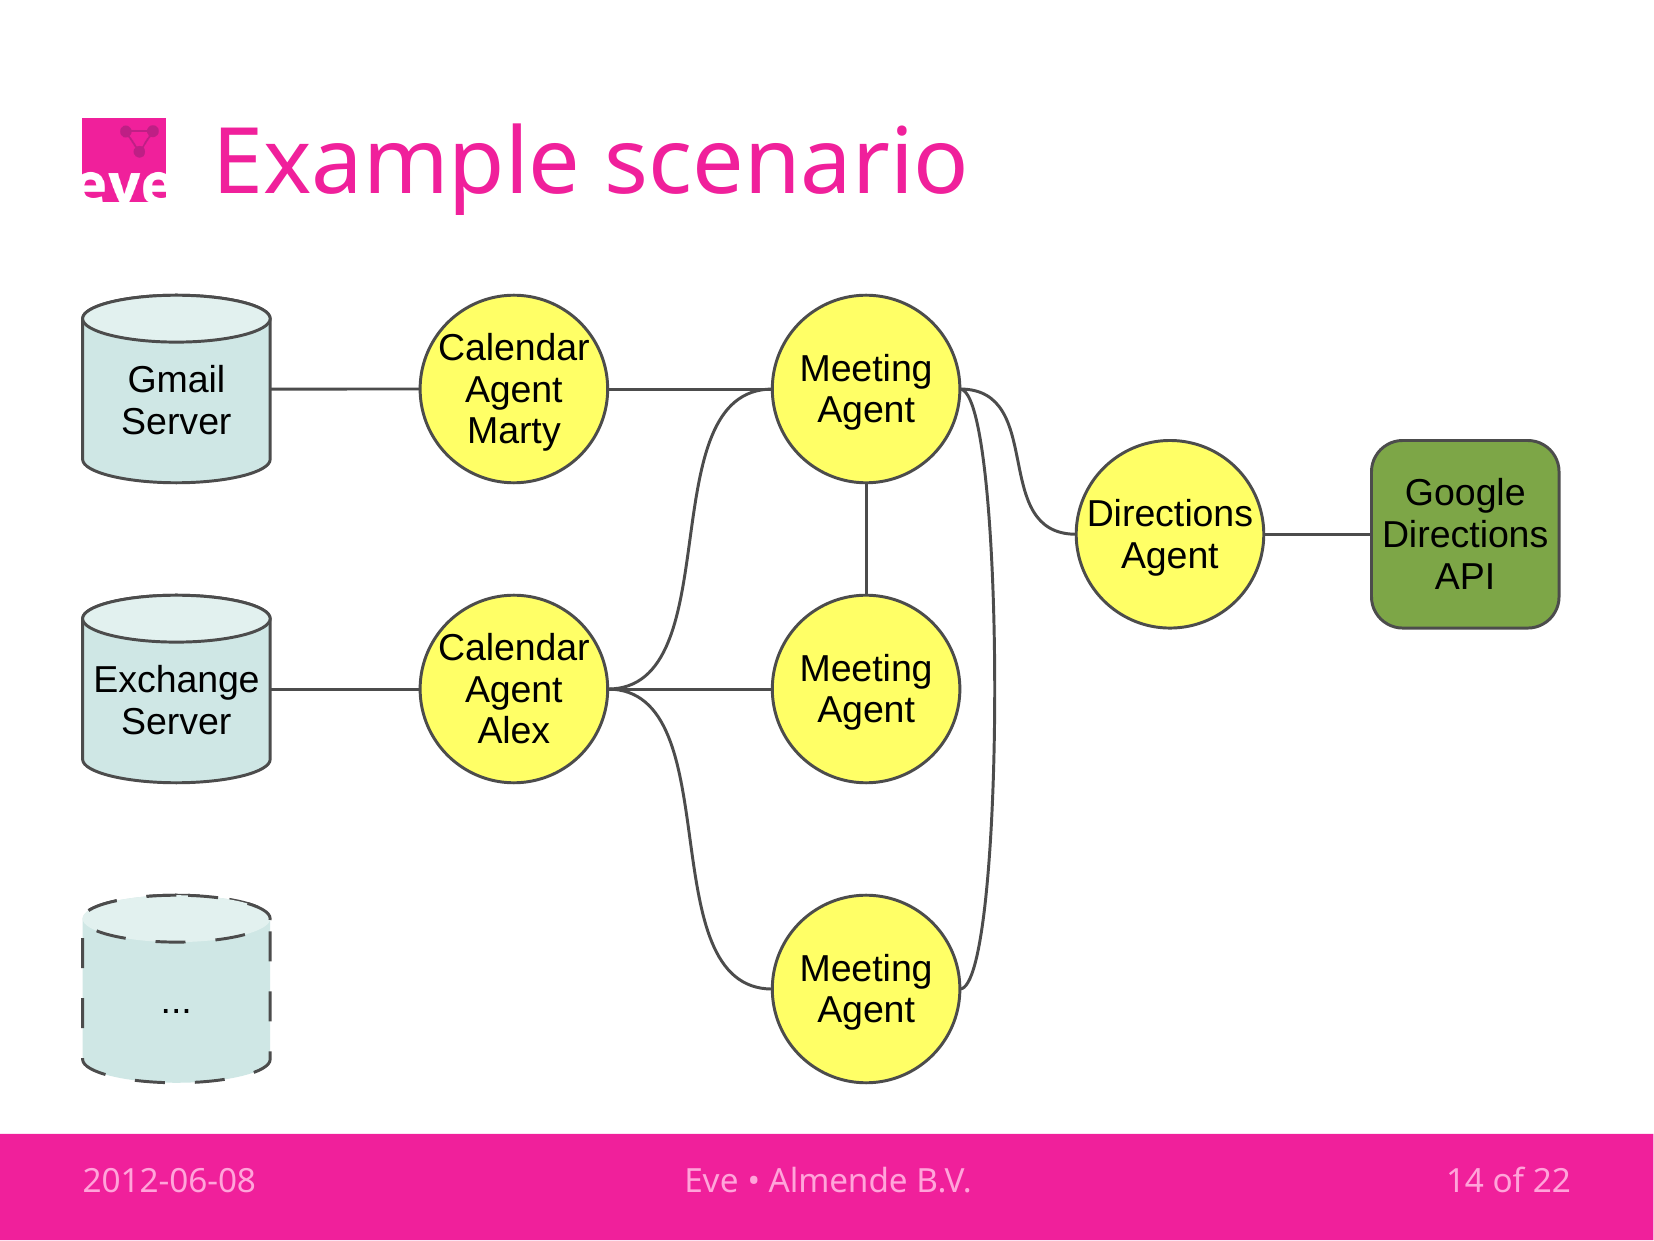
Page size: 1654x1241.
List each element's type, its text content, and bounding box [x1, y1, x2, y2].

text_box ... [82, 920, 271, 1083]
text_box Meeting Agent [772, 895, 960, 1083]
text_box Calendar Agent Alex [420, 595, 608, 783]
text_box Google Directions API [1371, 440, 1560, 629]
text_box Meeting Agent [772, 295, 960, 483]
title Example scenario [212, 102, 1571, 215]
text_box Meeting Agent [772, 595, 960, 783]
text_box Directions Agent [1076, 440, 1264, 629]
text_box Gmail Server [82, 320, 271, 483]
text_box Calendar Agent Marty [420, 295, 608, 483]
picture [82, 118, 166, 202]
text_box Exchange Server [82, 620, 271, 783]
